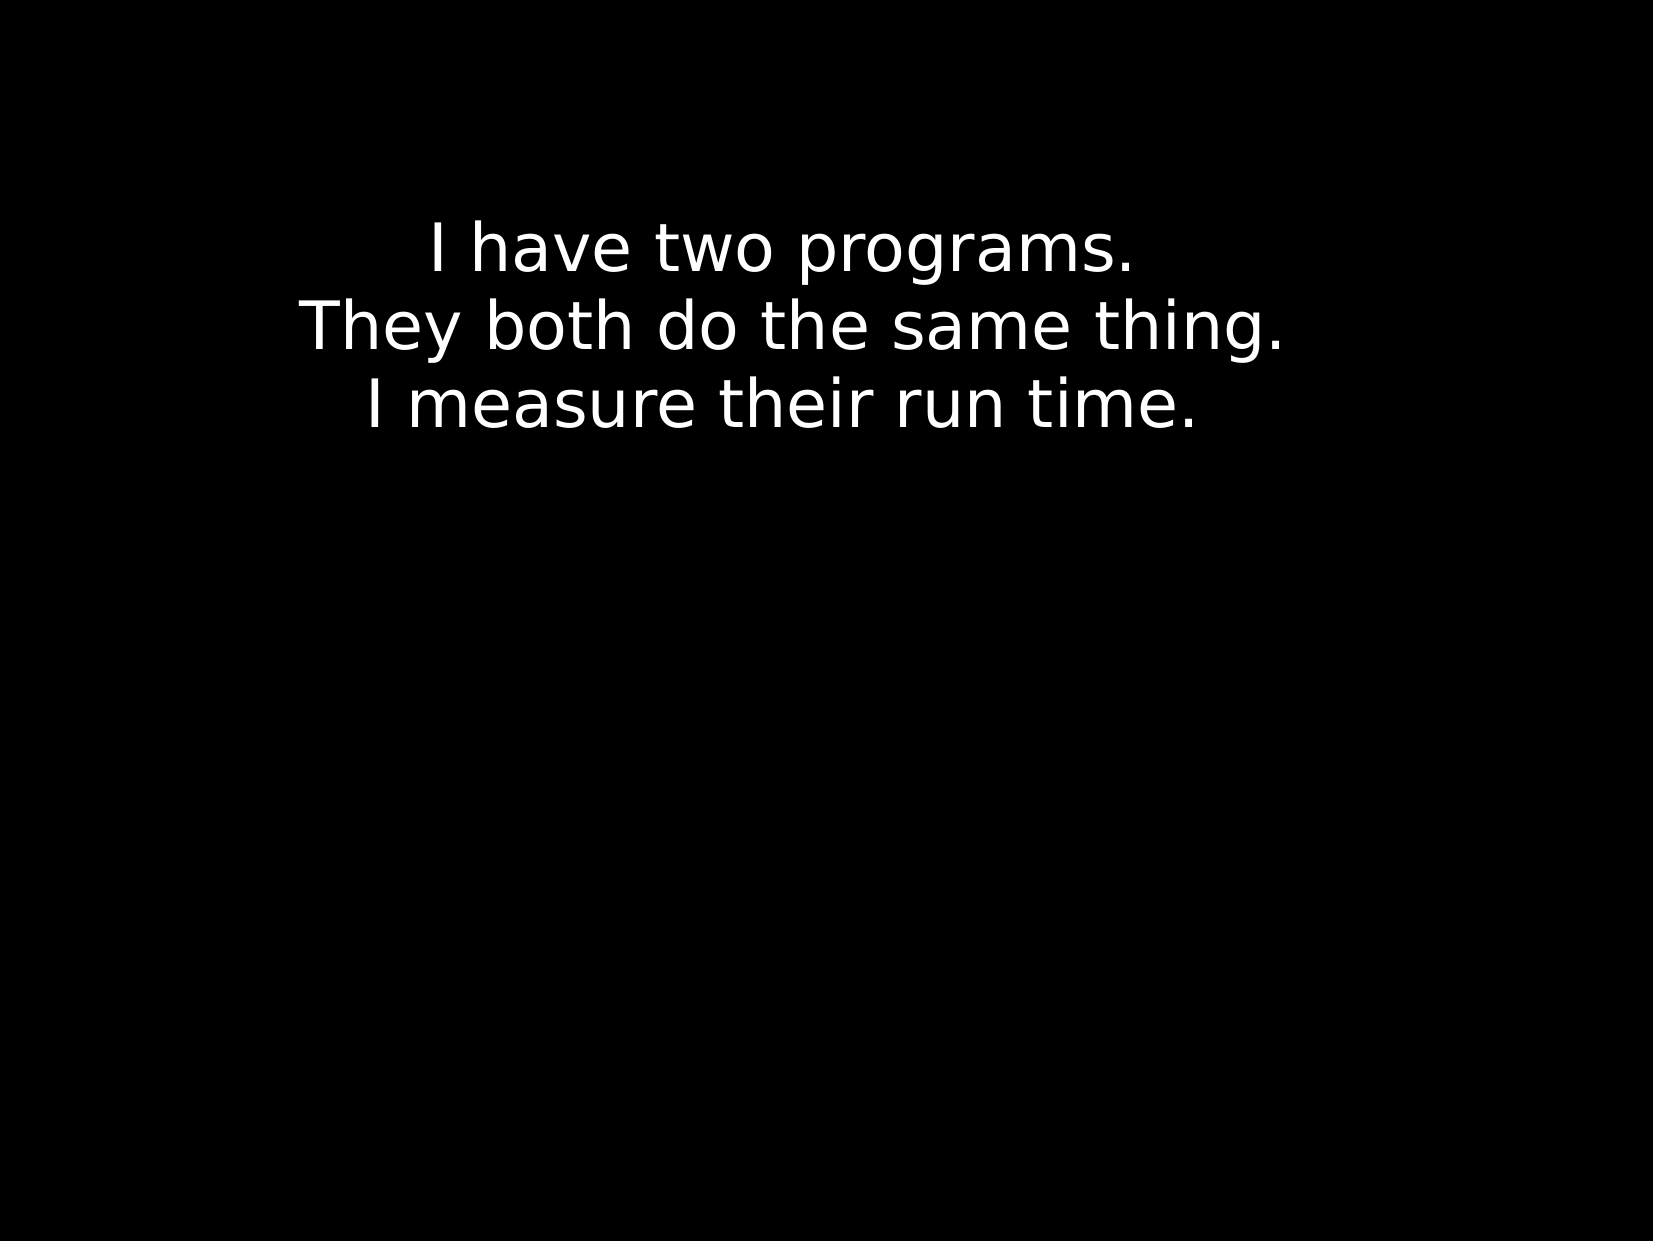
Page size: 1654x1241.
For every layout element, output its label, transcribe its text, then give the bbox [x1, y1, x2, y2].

title I have two programs. They both do the same thing. I measure their run time. [49, 75, 1538, 1201]
